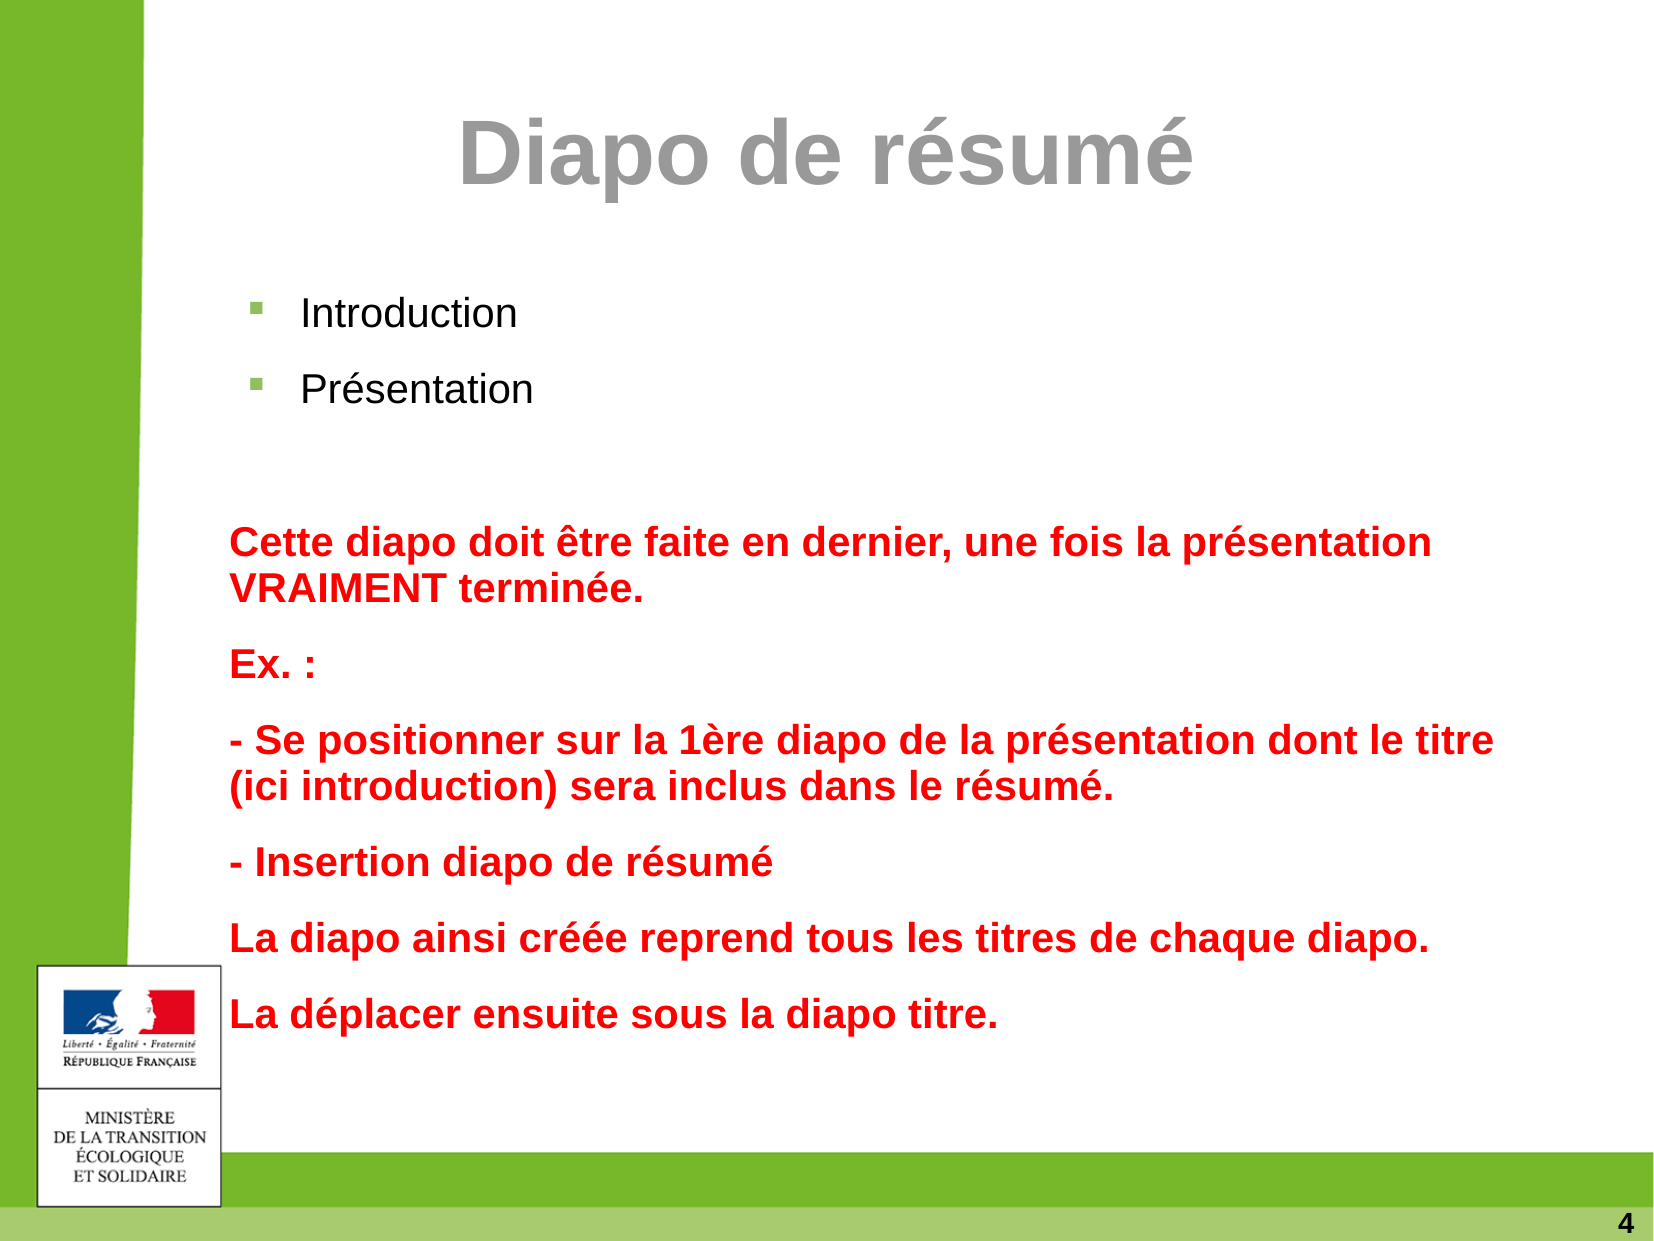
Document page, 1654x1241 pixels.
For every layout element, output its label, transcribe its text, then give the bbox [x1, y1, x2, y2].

picture [0, 0, 1654, 1241]
list Introduction Présentation Cette diapo doit être faite en dernier, une fois la présentation VRAIMENT terminée. Ex. : - Se positionner sur la 1ère diapo de la présentation dont le titre (ici introduction) sera inclus dans le résumé. - Insertion diapo de résumé La diapo ainsi créée reprend tous les titres de chaque diapo. La déplacer ensuite sous la diapo titre. [229, 290, 1509, 1094]
title Diapo de résumé [82, 49, 1571, 257]
